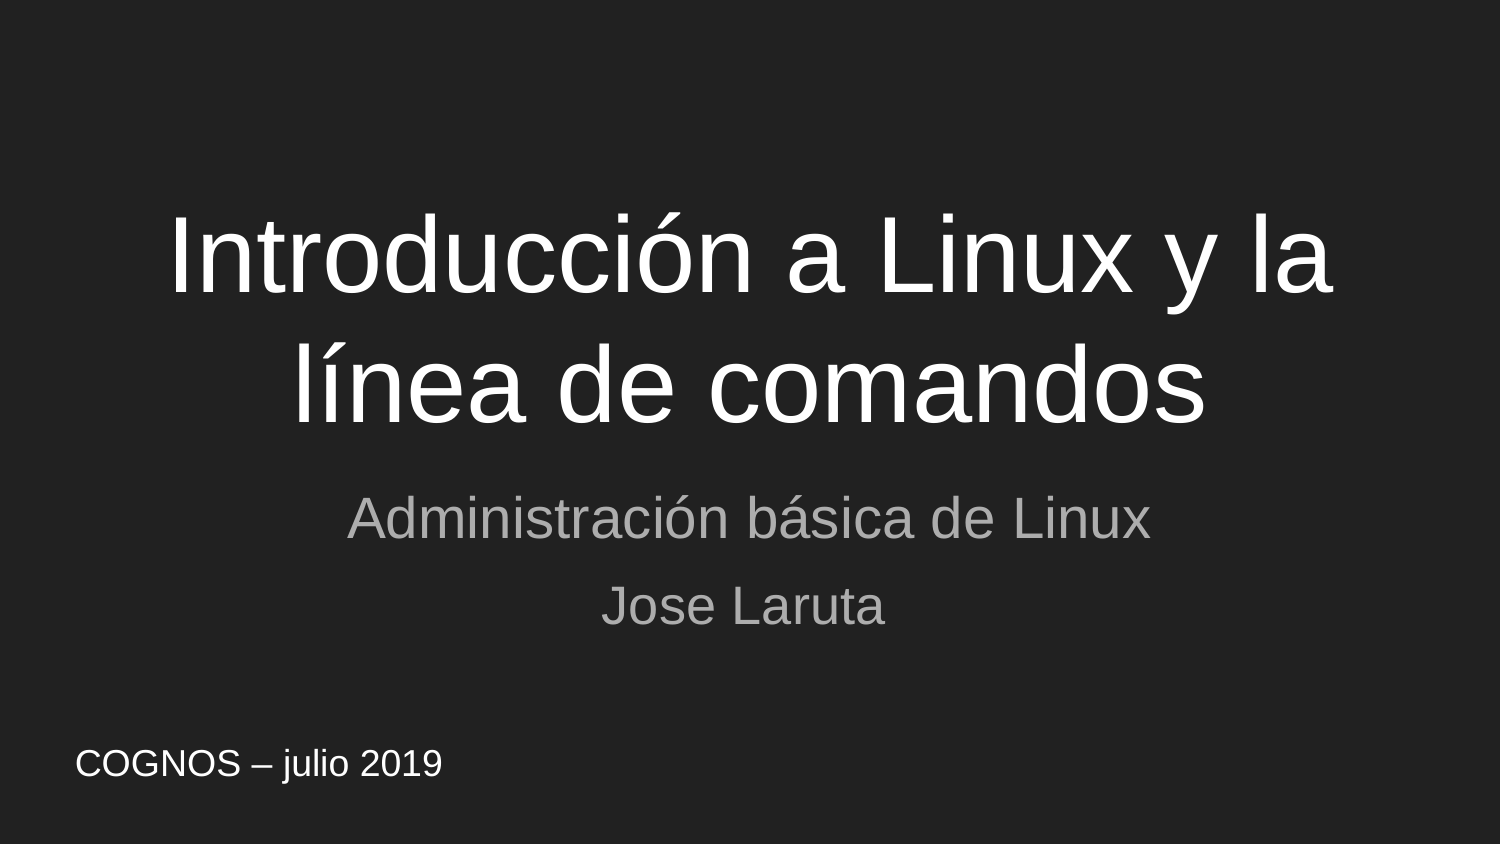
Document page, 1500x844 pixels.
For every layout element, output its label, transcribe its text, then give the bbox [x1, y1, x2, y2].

subtitle Administración básica de Linux [51, 464, 1449, 595]
text_box COGNOS – julio 2019 [60, 735, 1441, 792]
title Introducción a Linux y la línea de comandos [51, 122, 1449, 459]
text_box Jose Laruta [45, 555, 1443, 685]
